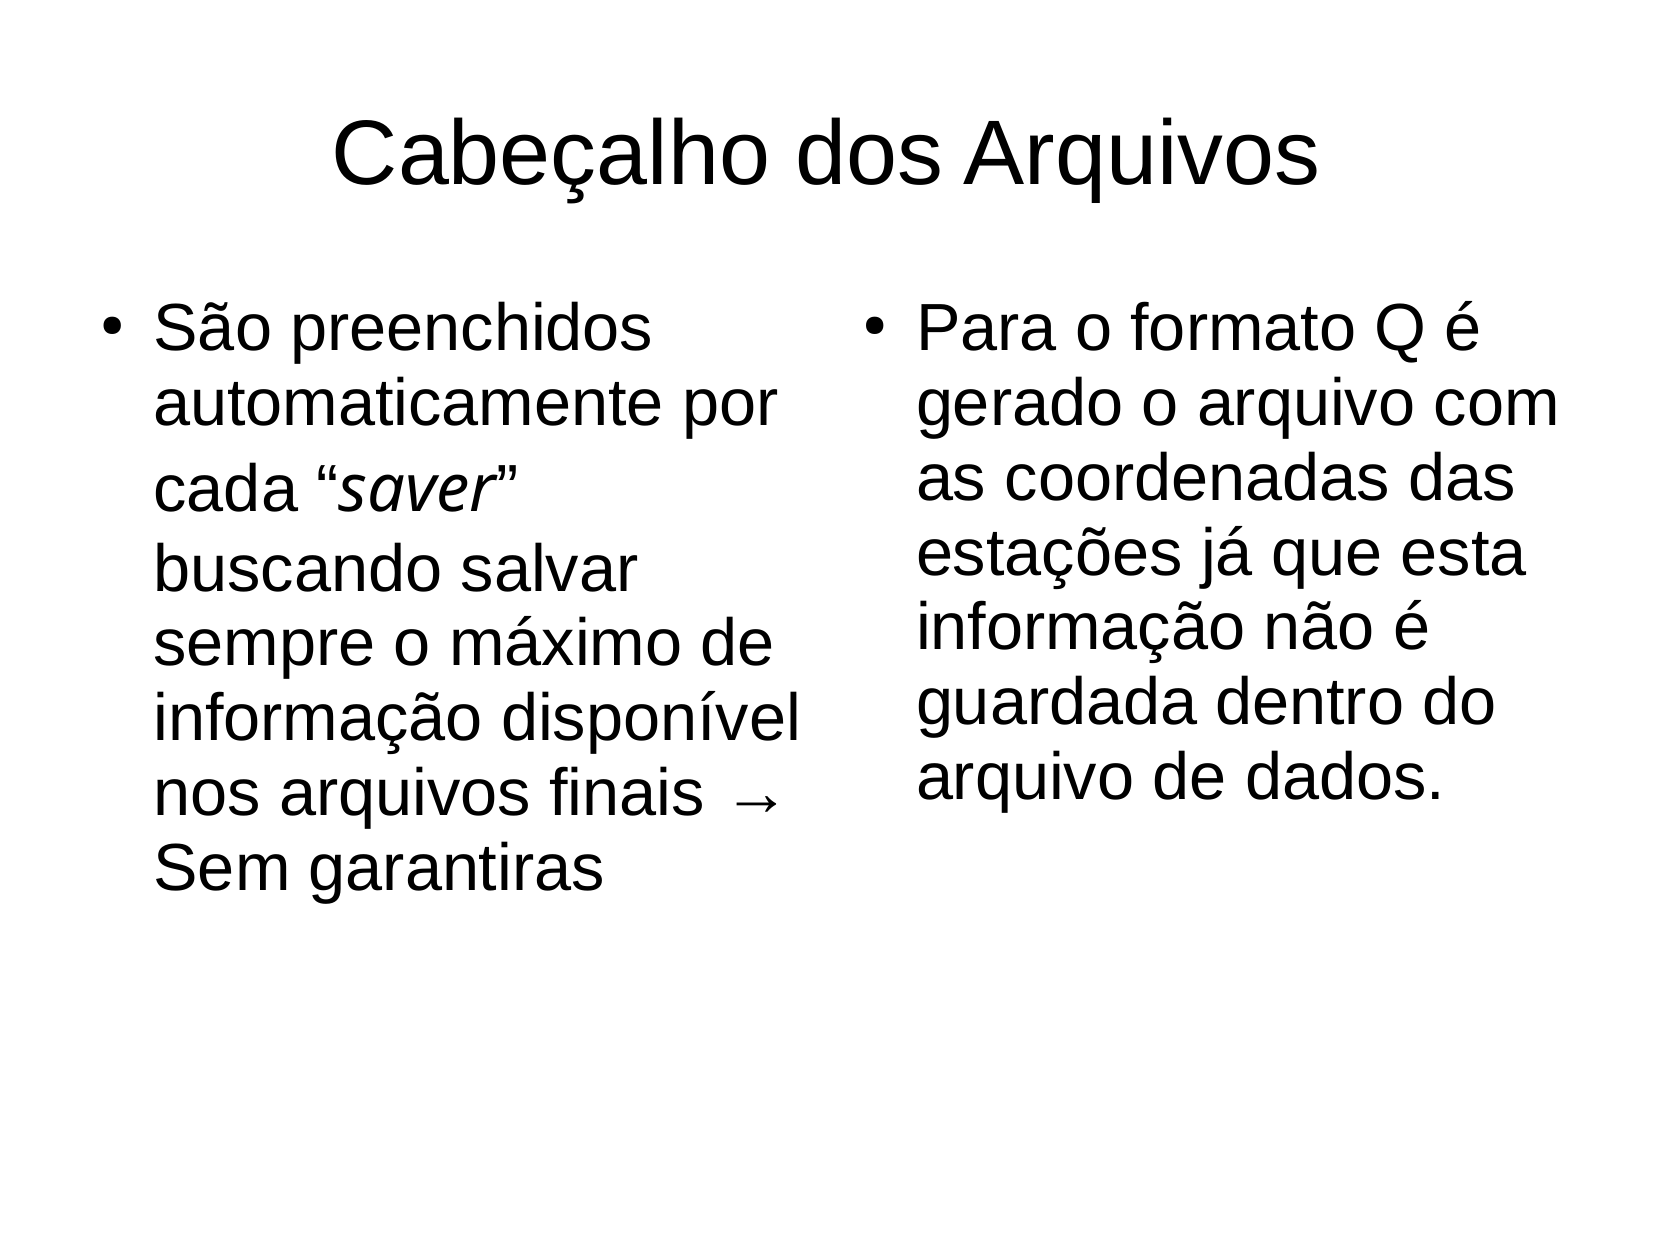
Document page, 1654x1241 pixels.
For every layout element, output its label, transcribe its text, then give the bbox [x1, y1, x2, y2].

list Para o formato Q é gerado o arquivo com as coordenadas das estações já que esta informação não é guardada dentro do arquivo de dados. [845, 290, 1572, 1010]
title Cabeçalho dos Arquivos [82, 49, 1571, 257]
list São preenchidos automaticamente por cada “saver” buscando salvar sempre o máximo de informação disponível nos arquivos finais → Sem garantiras [82, 290, 809, 1010]
